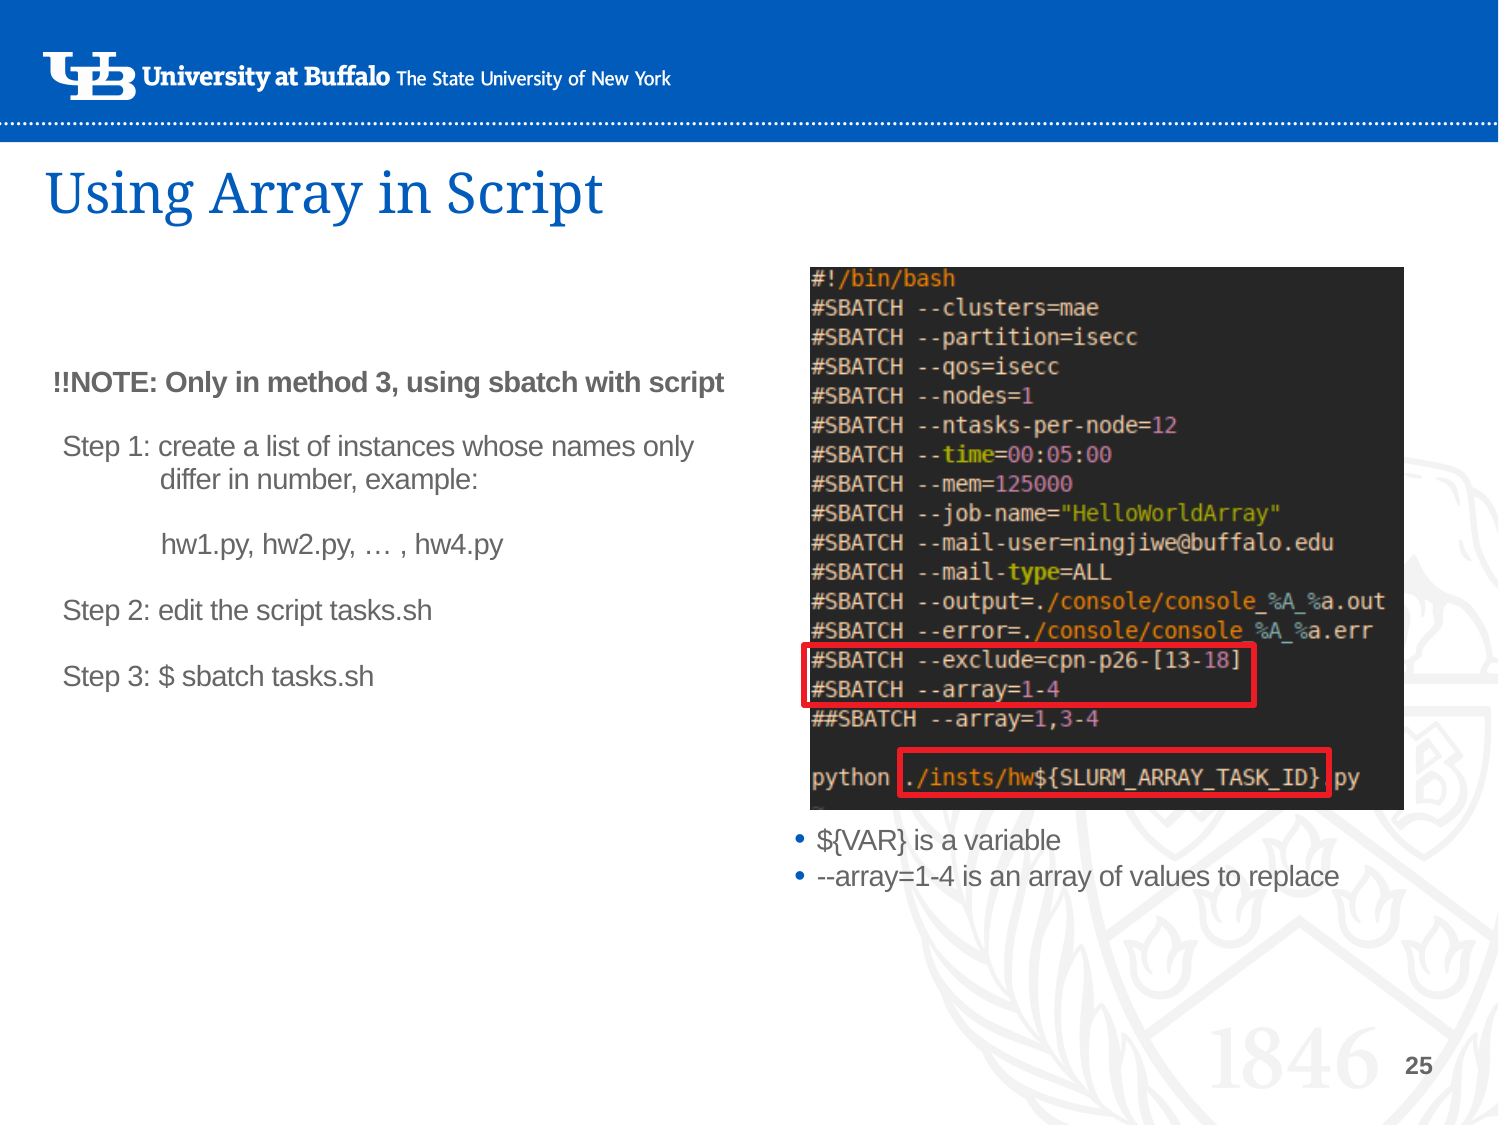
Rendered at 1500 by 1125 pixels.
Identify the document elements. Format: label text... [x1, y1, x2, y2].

text_box [900, 750, 1330, 796]
title Using Array in Script [30, 153, 1387, 233]
picture [0, 0, 1499, 1125]
text_box !!NOTE: Only in method 3, using sbatch with script [37, 358, 747, 439]
text_box Step 1: create a list of instances whose names only differ in number, example: hw1.py, hw2.py, … , hw4.py Step 2: edit the script tasks.sh Step 3: $ sbatch tasks.sh [47, 422, 732, 788]
text_box [804, 645, 1255, 706]
list ${VAR} is a variable --array=1-4 is an array of values to replace [764, 825, 1453, 1051]
